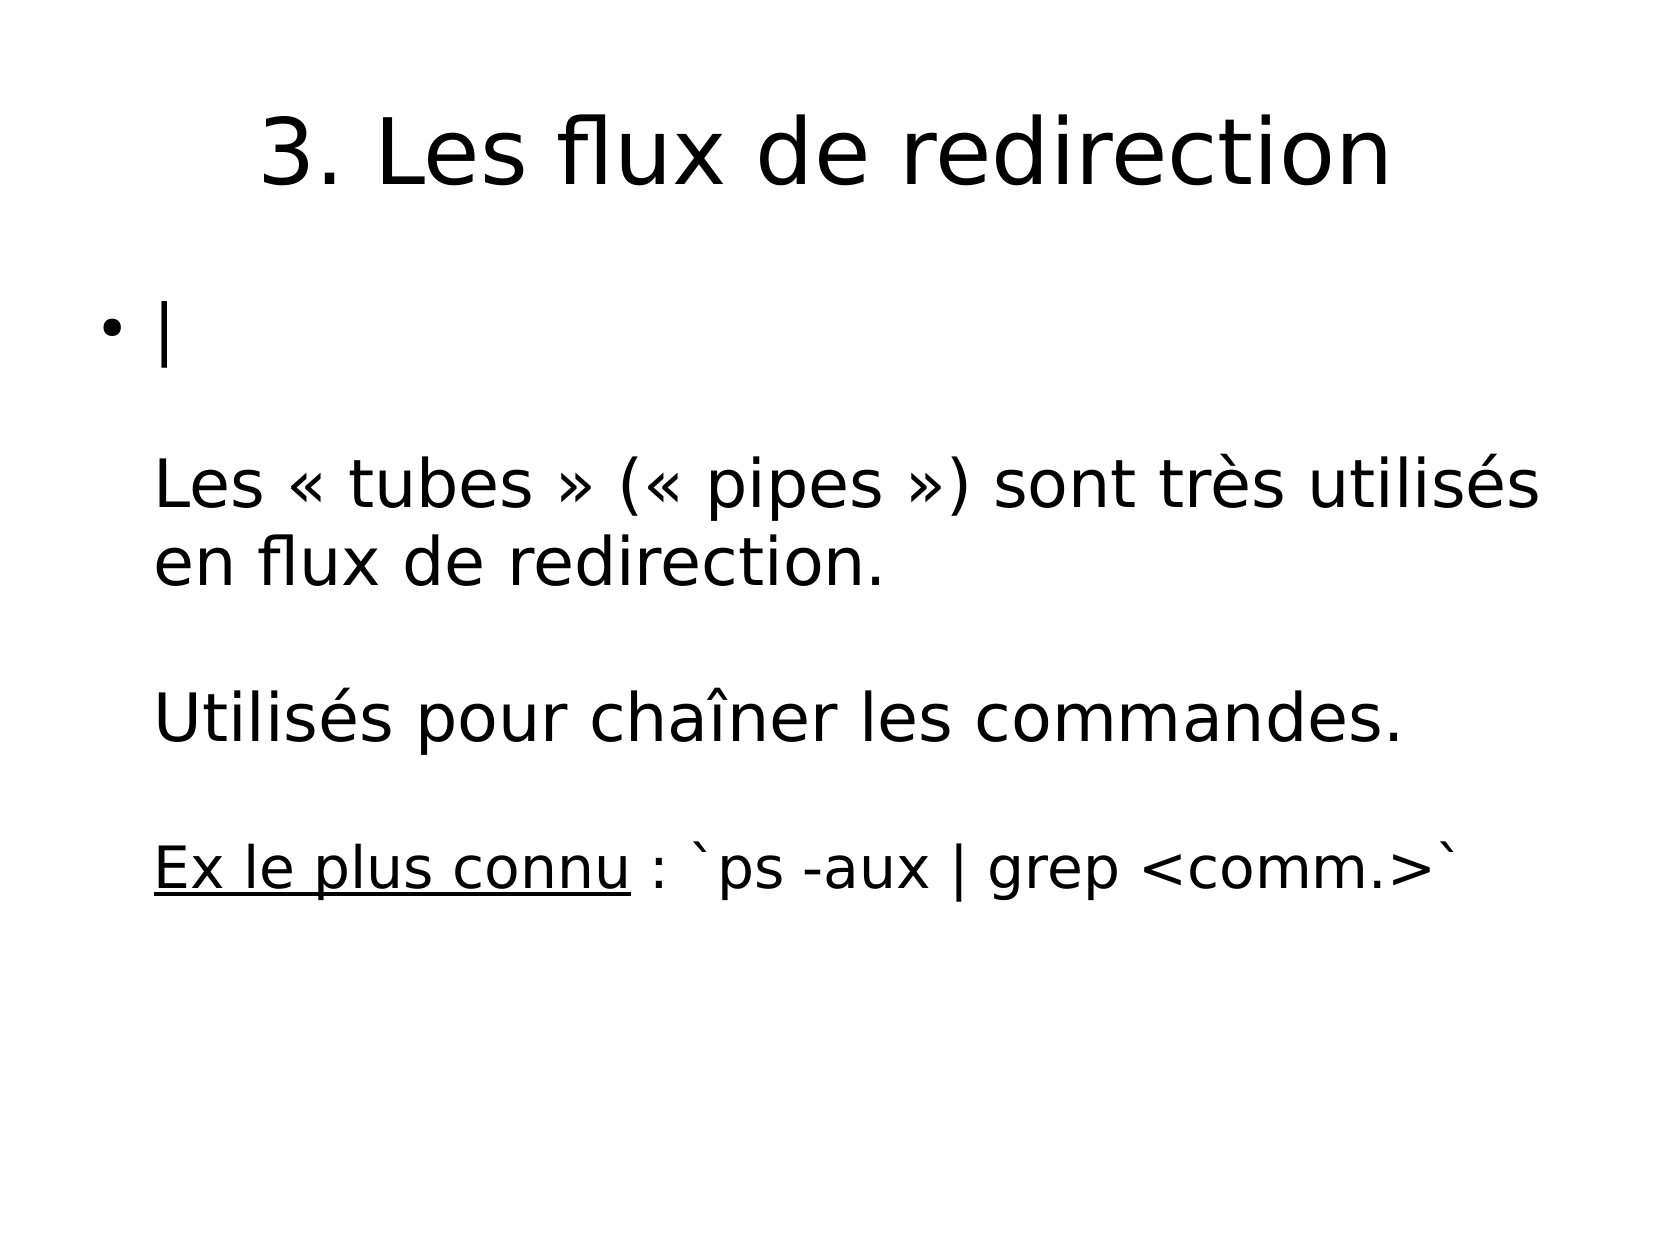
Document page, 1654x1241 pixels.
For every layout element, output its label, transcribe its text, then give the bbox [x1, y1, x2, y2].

list | Les « tubes » (« pipes ») sont très utilisés en flux de redirection. Utilisés pour chaîner les commandes. Ex le plus connu : `ps -aux | grep <comm.>` [82, 290, 1571, 1010]
title 3. Les flux de redirection [82, 49, 1571, 257]
